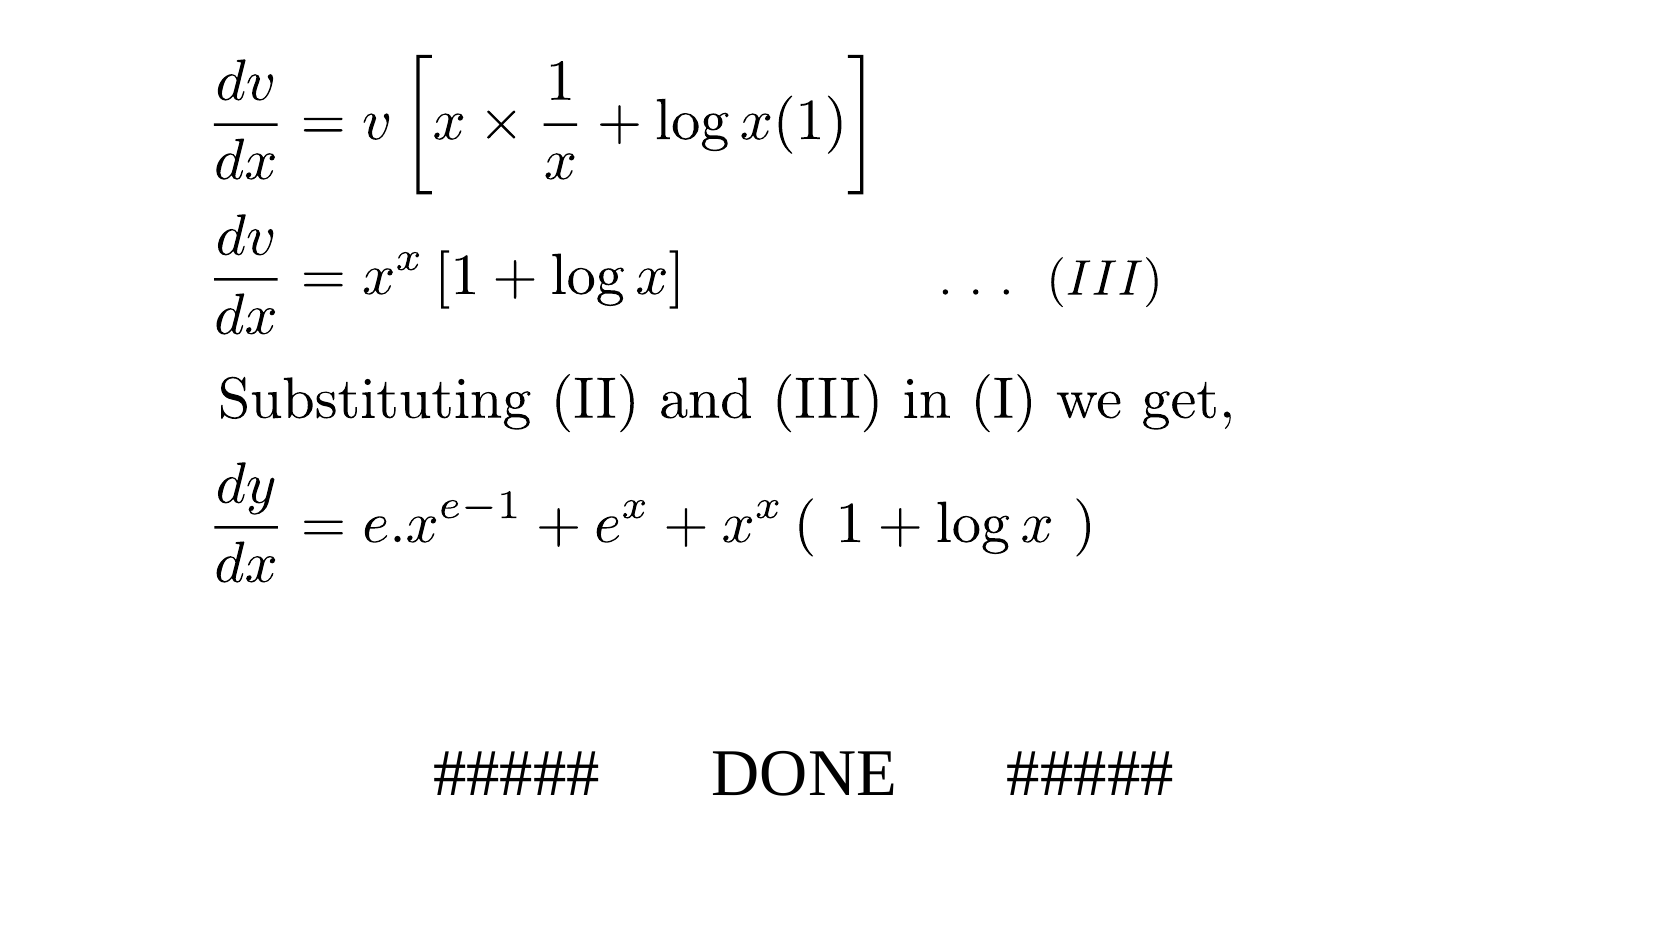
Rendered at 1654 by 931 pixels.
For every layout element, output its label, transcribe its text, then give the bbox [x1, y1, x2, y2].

text_box [214, 462, 1090, 583]
text_box [213, 54, 864, 195]
title ##### DONE ##### [47, 37, 1607, 898]
text_box [220, 374, 1231, 433]
text_box [214, 214, 678, 335]
text_box [940, 257, 1158, 308]
